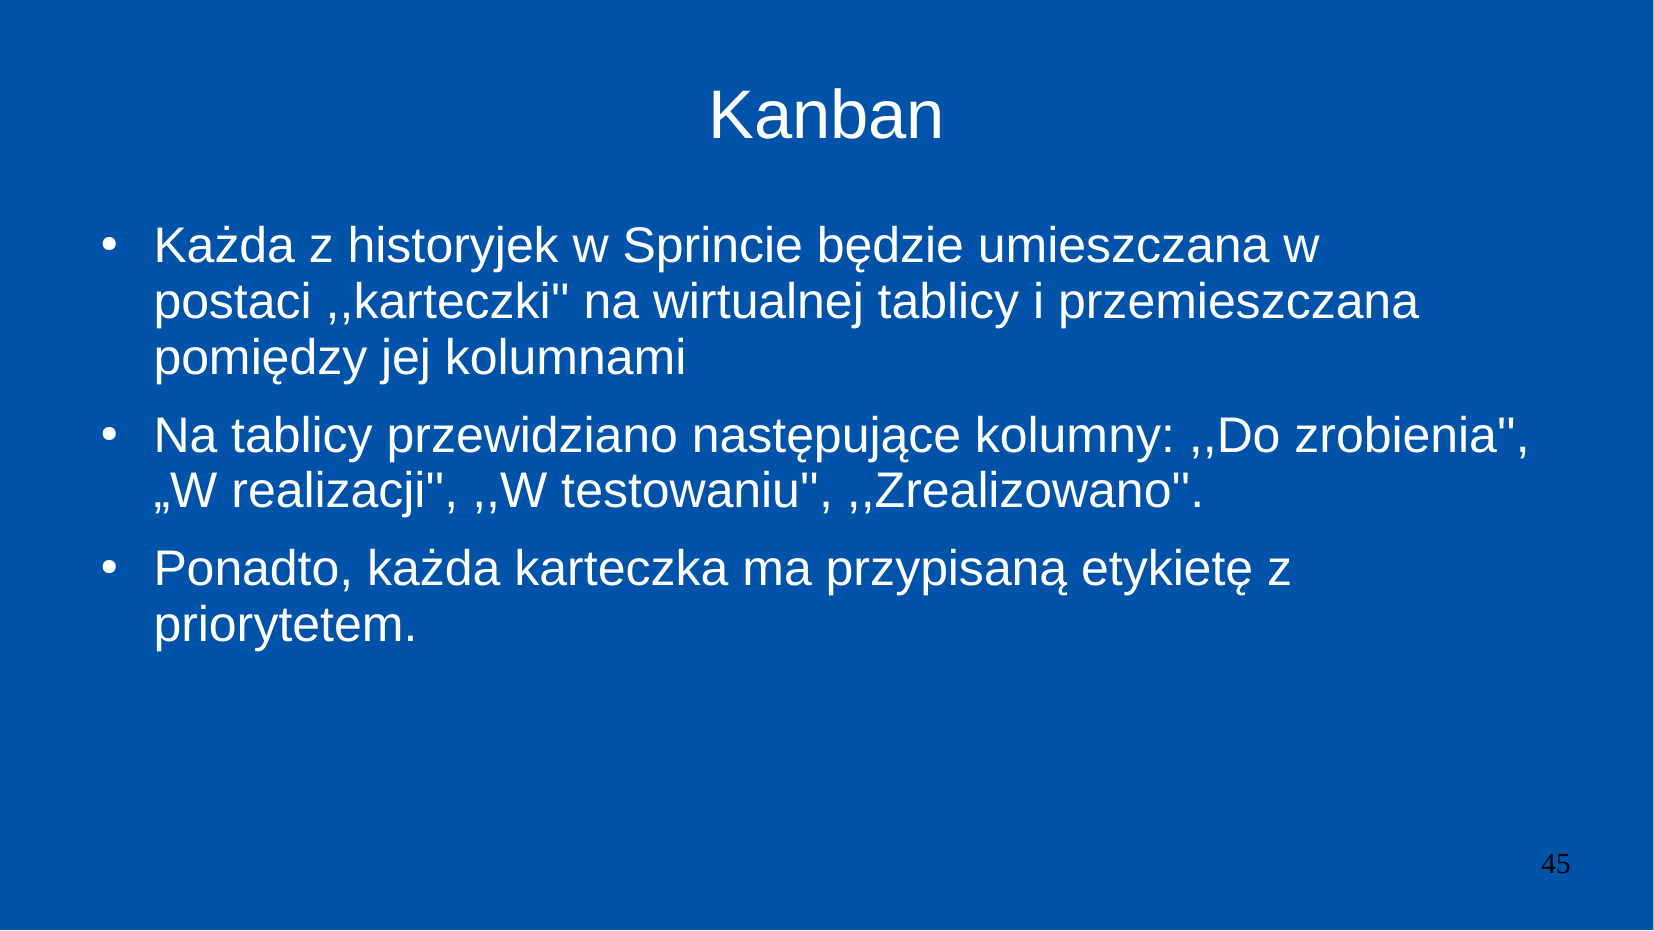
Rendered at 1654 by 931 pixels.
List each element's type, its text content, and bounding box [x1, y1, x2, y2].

title Kanban [82, 37, 1571, 193]
list Każda z historyjek w Sprincie będzie umieszczana w postaci ,,karteczki'' na wirtualnej tablicy i przemieszczana pomiędzy jej kolumnami Na tablicy przewidziano następujące kolumny: ,,Do zrobienia'', „W realizacji'', ,,W testowaniu'', ,,Zrealizowano''. Ponadto, każda karteczka ma przypisaną etykietę z priorytetem. [82, 217, 1571, 758]
